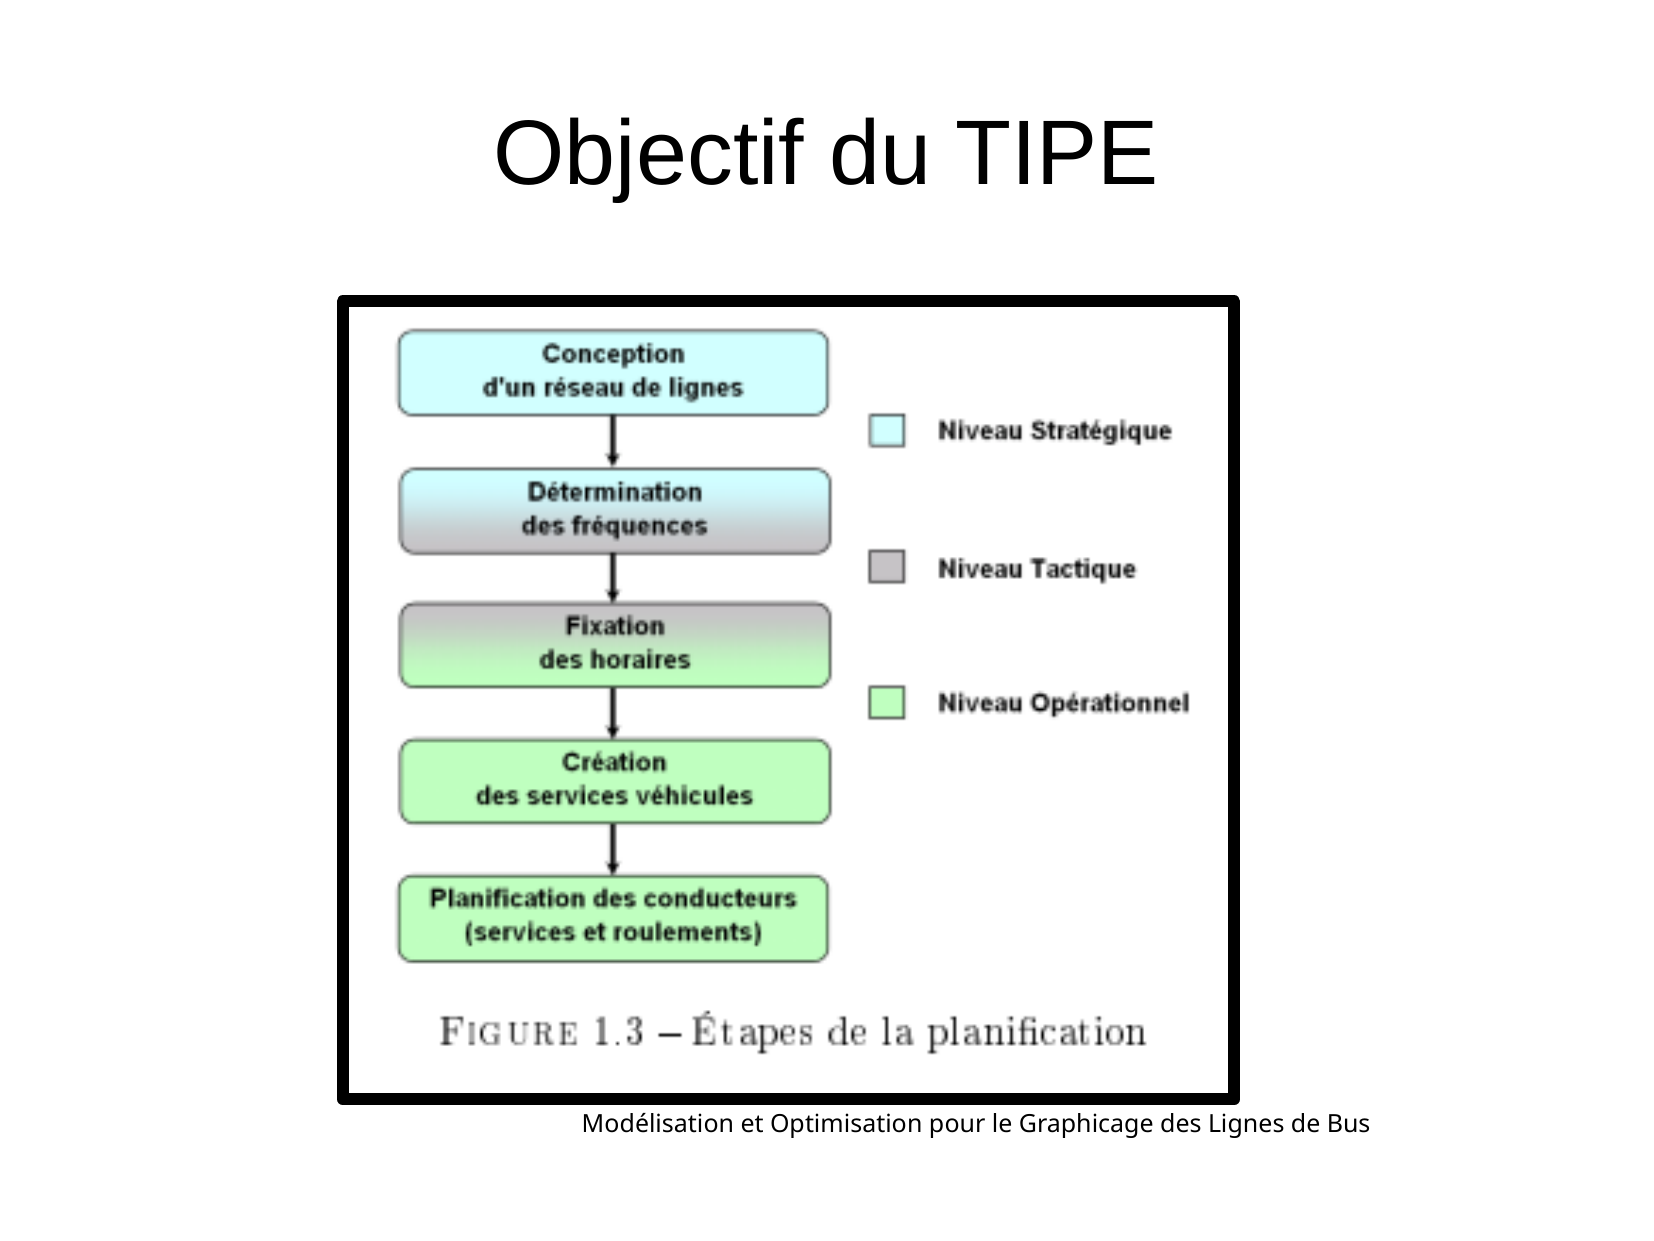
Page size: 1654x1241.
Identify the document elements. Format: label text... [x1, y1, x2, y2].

picture [348, 307, 1229, 1094]
title Objectif du TIPE [82, 49, 1571, 257]
text_box Modélisation et Optimisation pour le Graphicage des Lignes de Bus [566, 1098, 1512, 1158]
